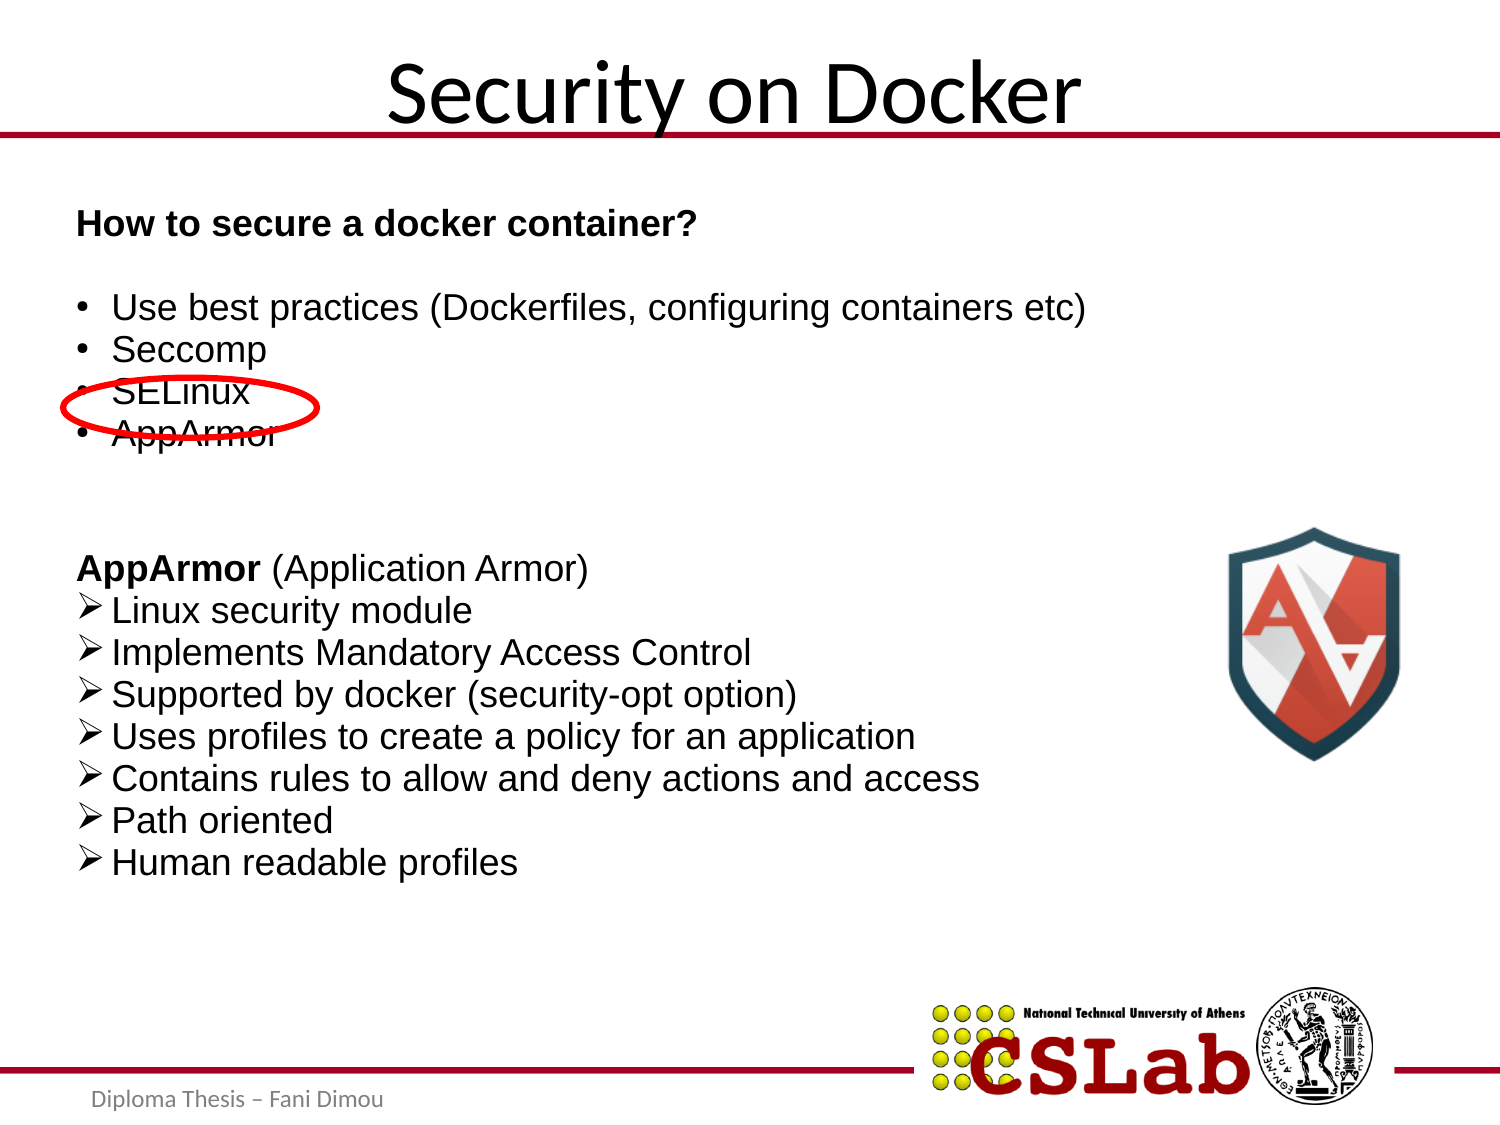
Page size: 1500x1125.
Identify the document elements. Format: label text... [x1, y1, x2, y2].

picture [925, 987, 1373, 1105]
text_box Security on Docker [60, 0, 1410, 205]
text_box How to secure a docker container? Use best practices (Dockerfiles, configuring containers etc) Seccomp SELinux AppArmor [67, 381, 313, 434]
text_box AppArmor (Application Armor) Linux security module Implements Mandatory Access Control Supported by docker (security-opt option) Uses profiles to create a policy for an application Contains rules to allow and deny actions and access Path oriented Human readable profiles [61, 539, 1216, 891]
text_box How to secure a docker container? Use best practices (Dockerfiles, configuring containers etc) Seccomp SELinux AppArmor [61, 195, 1426, 691]
picture [1215, 524, 1411, 765]
